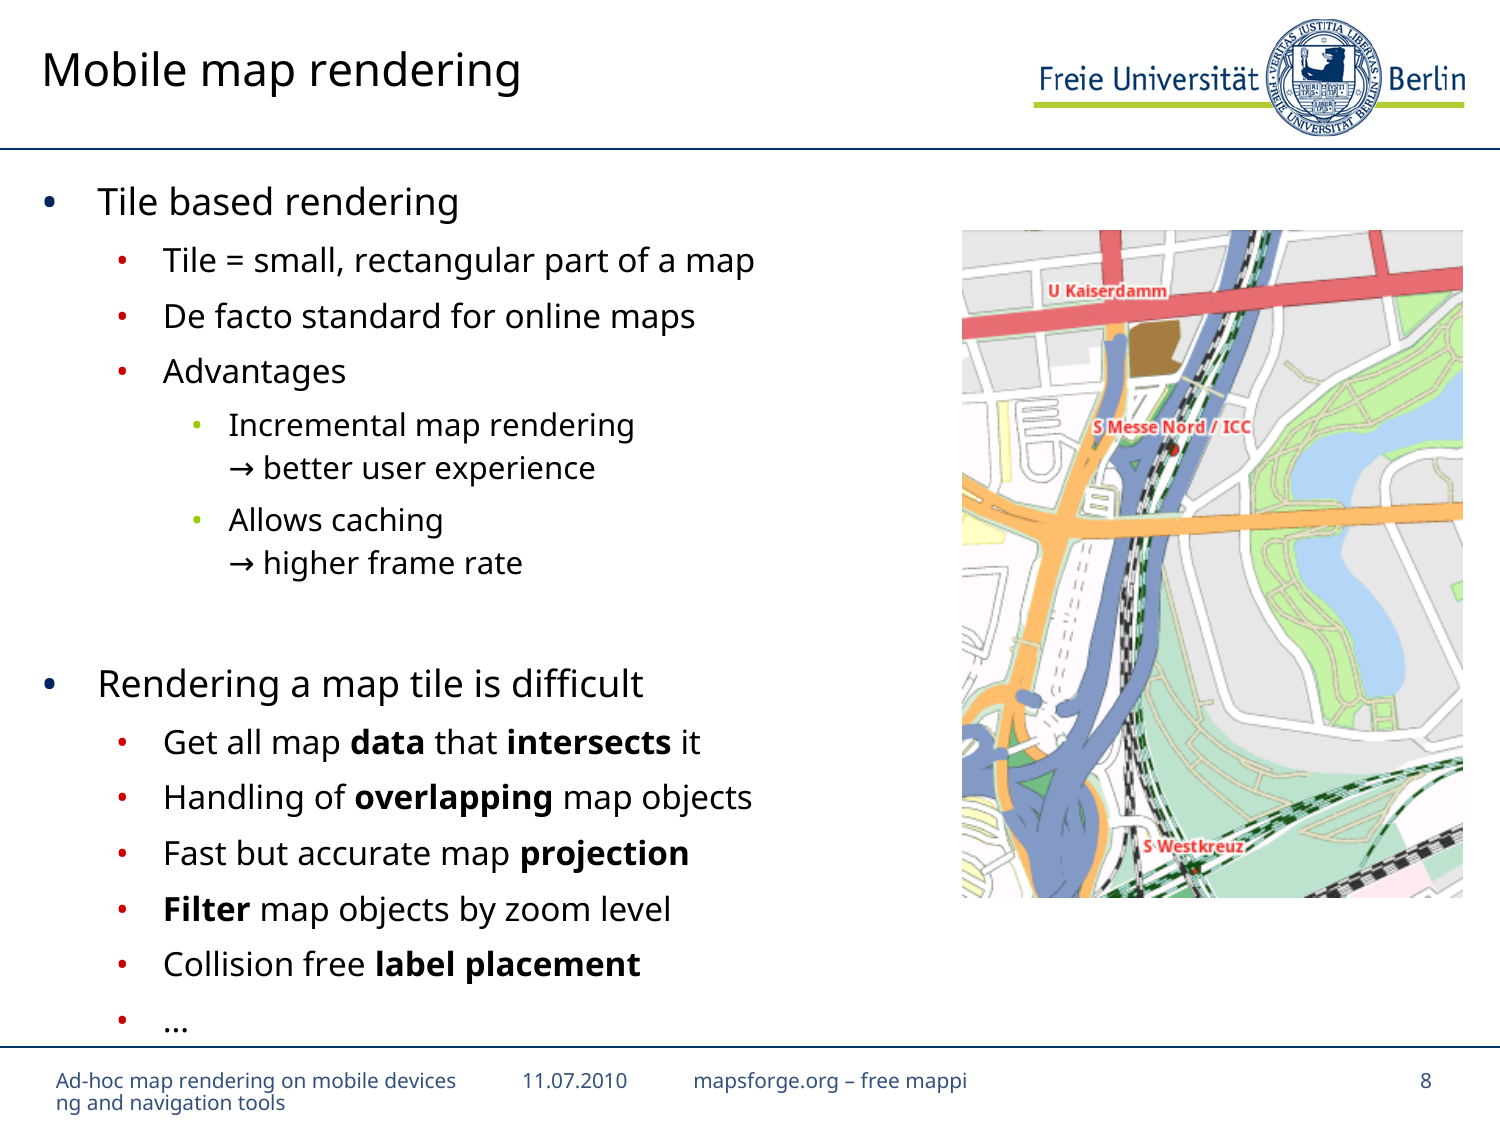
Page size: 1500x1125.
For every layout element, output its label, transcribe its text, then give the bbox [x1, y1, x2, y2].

title Mobile map rendering [41, 0, 1016, 138]
picture [962, 230, 1463, 898]
list Tile based rendering Tile = small, rectangular part of a map De facto standard for online maps Advantages Incremental map rendering → better user experience Allows caching → higher frame rate Rendering a map tile is difficult Get all map data that intersects it Handling of overlapping map objects Fast but accurate map projection Filter map objects by zoom level Collision free label placement … [41, 175, 1447, 964]
picture [1033, 19, 1470, 137]
